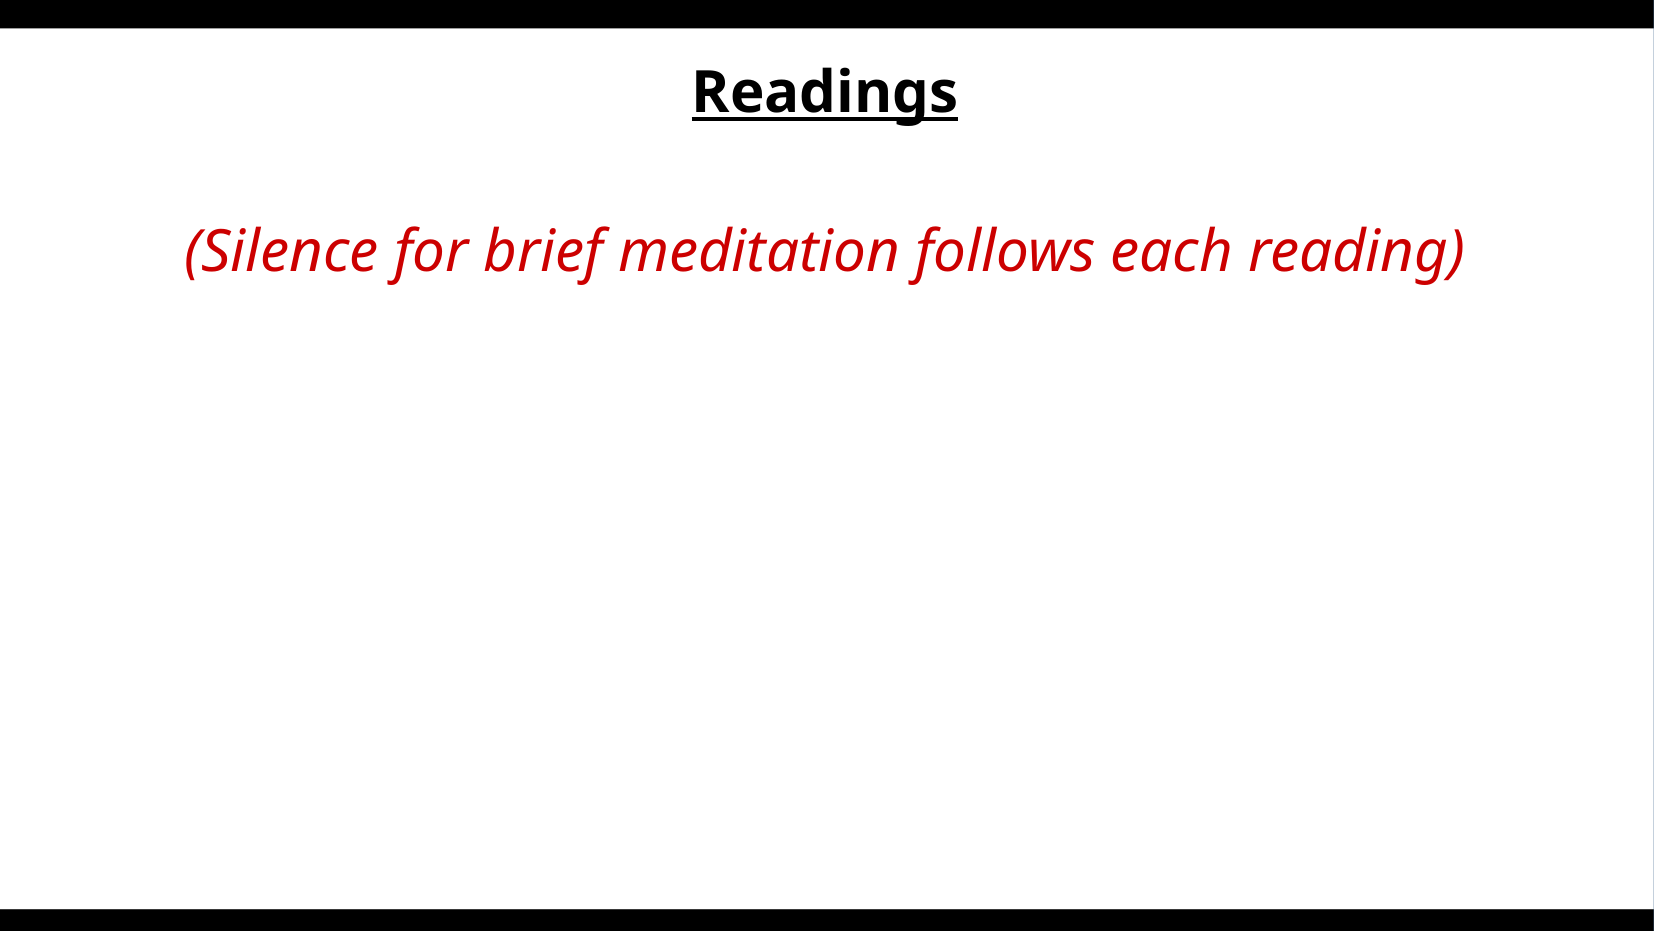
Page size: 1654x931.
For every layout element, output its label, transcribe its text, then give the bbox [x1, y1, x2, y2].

text_box Readings (Silence for brief meditation follows each reading) [105, 42, 1546, 290]
picture [0, 0, 1654, 931]
